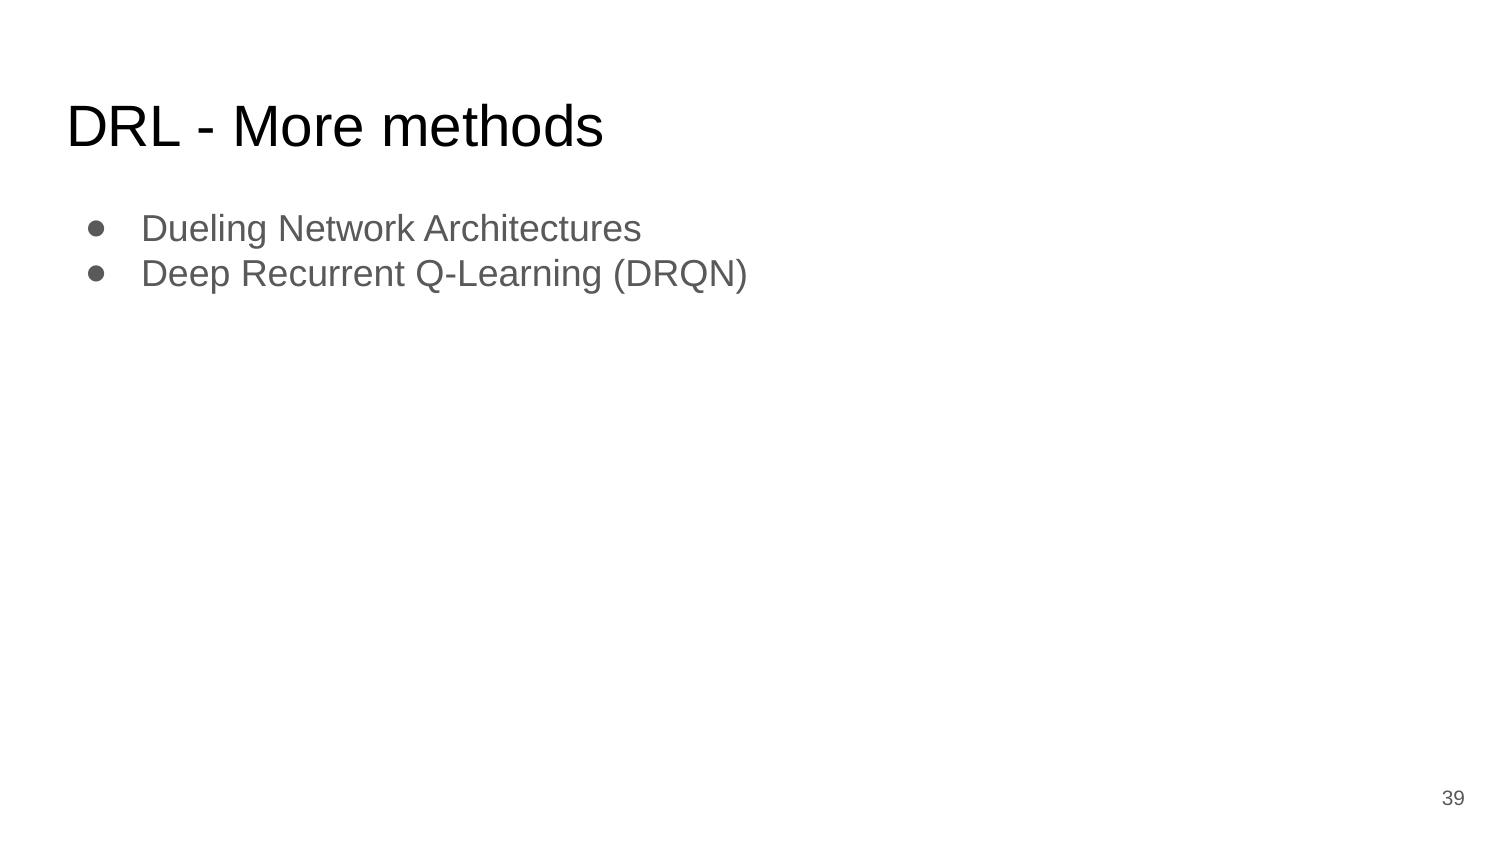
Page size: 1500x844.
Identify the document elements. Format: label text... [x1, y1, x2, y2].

slide_number <number> [1389, 764, 1480, 830]
list Dueling Network Architectures Deep Recurrent Q-Learning (DRQN) [51, 189, 1449, 750]
title DRL - More methods [51, 72, 1449, 167]
